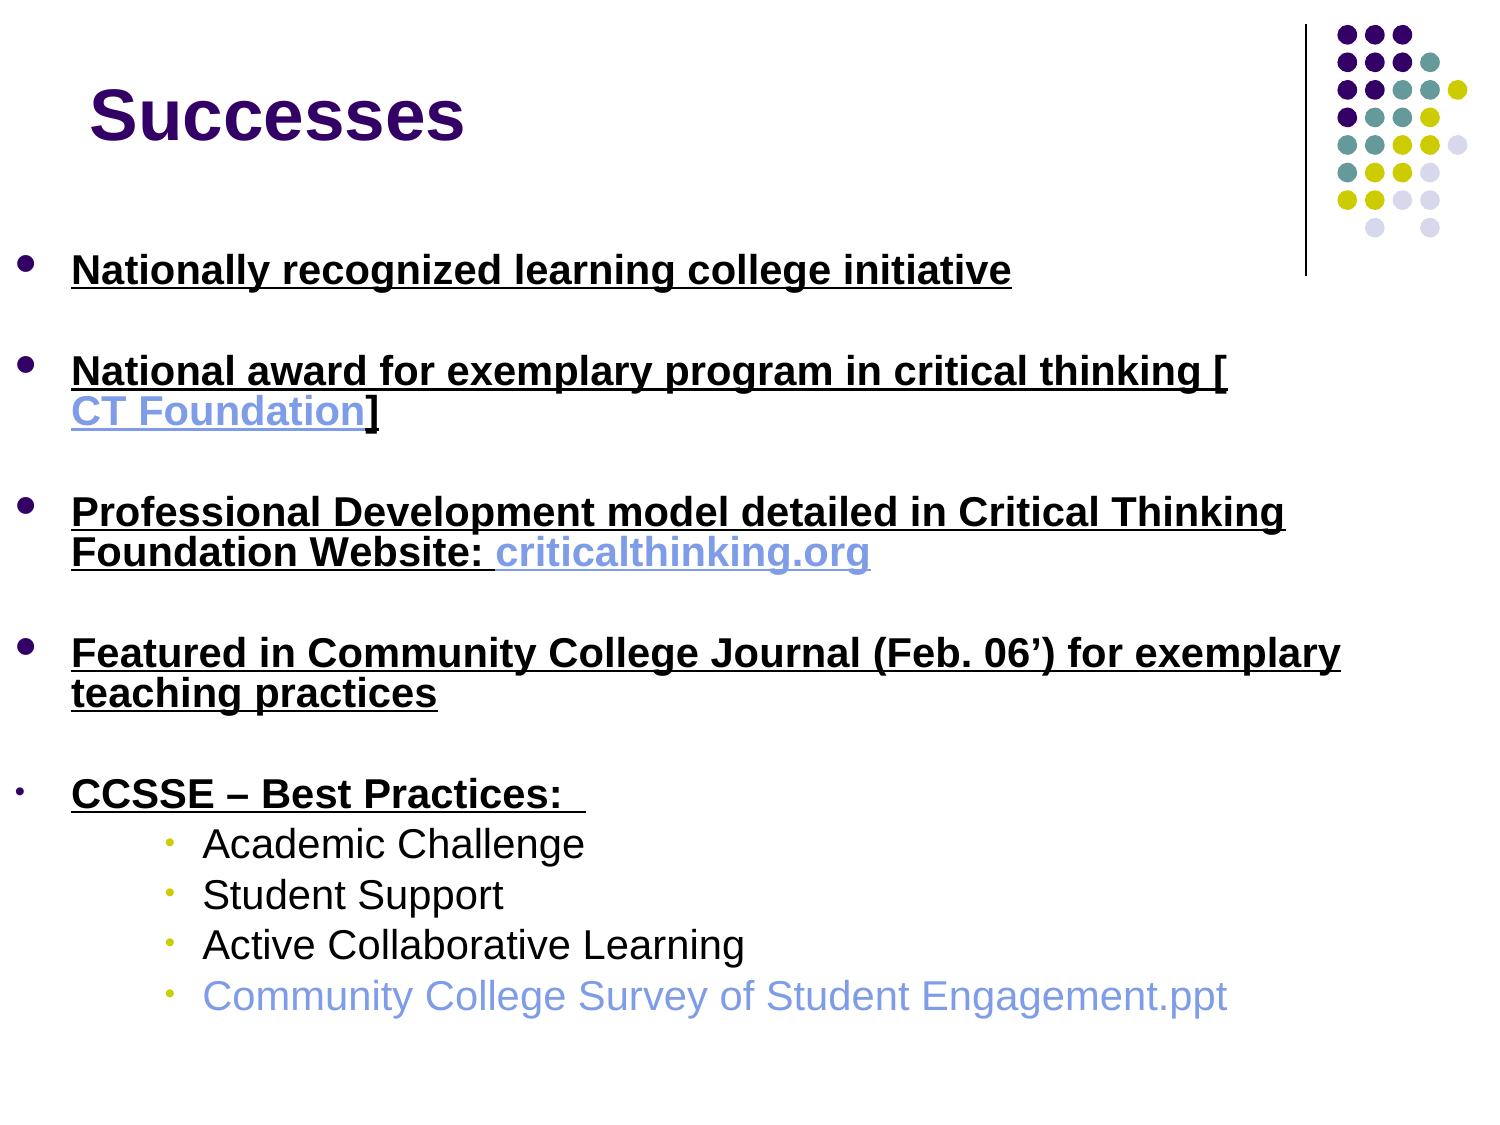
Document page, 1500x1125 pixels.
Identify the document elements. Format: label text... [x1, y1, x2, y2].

list Nationally recognized learning college initiative National award for exemplary program in critical thinking [CT Foundation] Professional Development model detailed in Critical Thinking Foundation Website: criticalthinking.org Featured in Community College Journal (Feb. 06’) for exemplary teaching practices CCSSE – Best Practices: Academic Challenge Student Support Active Collaborative Learning Community College Survey of Student Engagement.ppt [0, 187, 1500, 1063]
title Successes [74, 20, 1313, 163]
